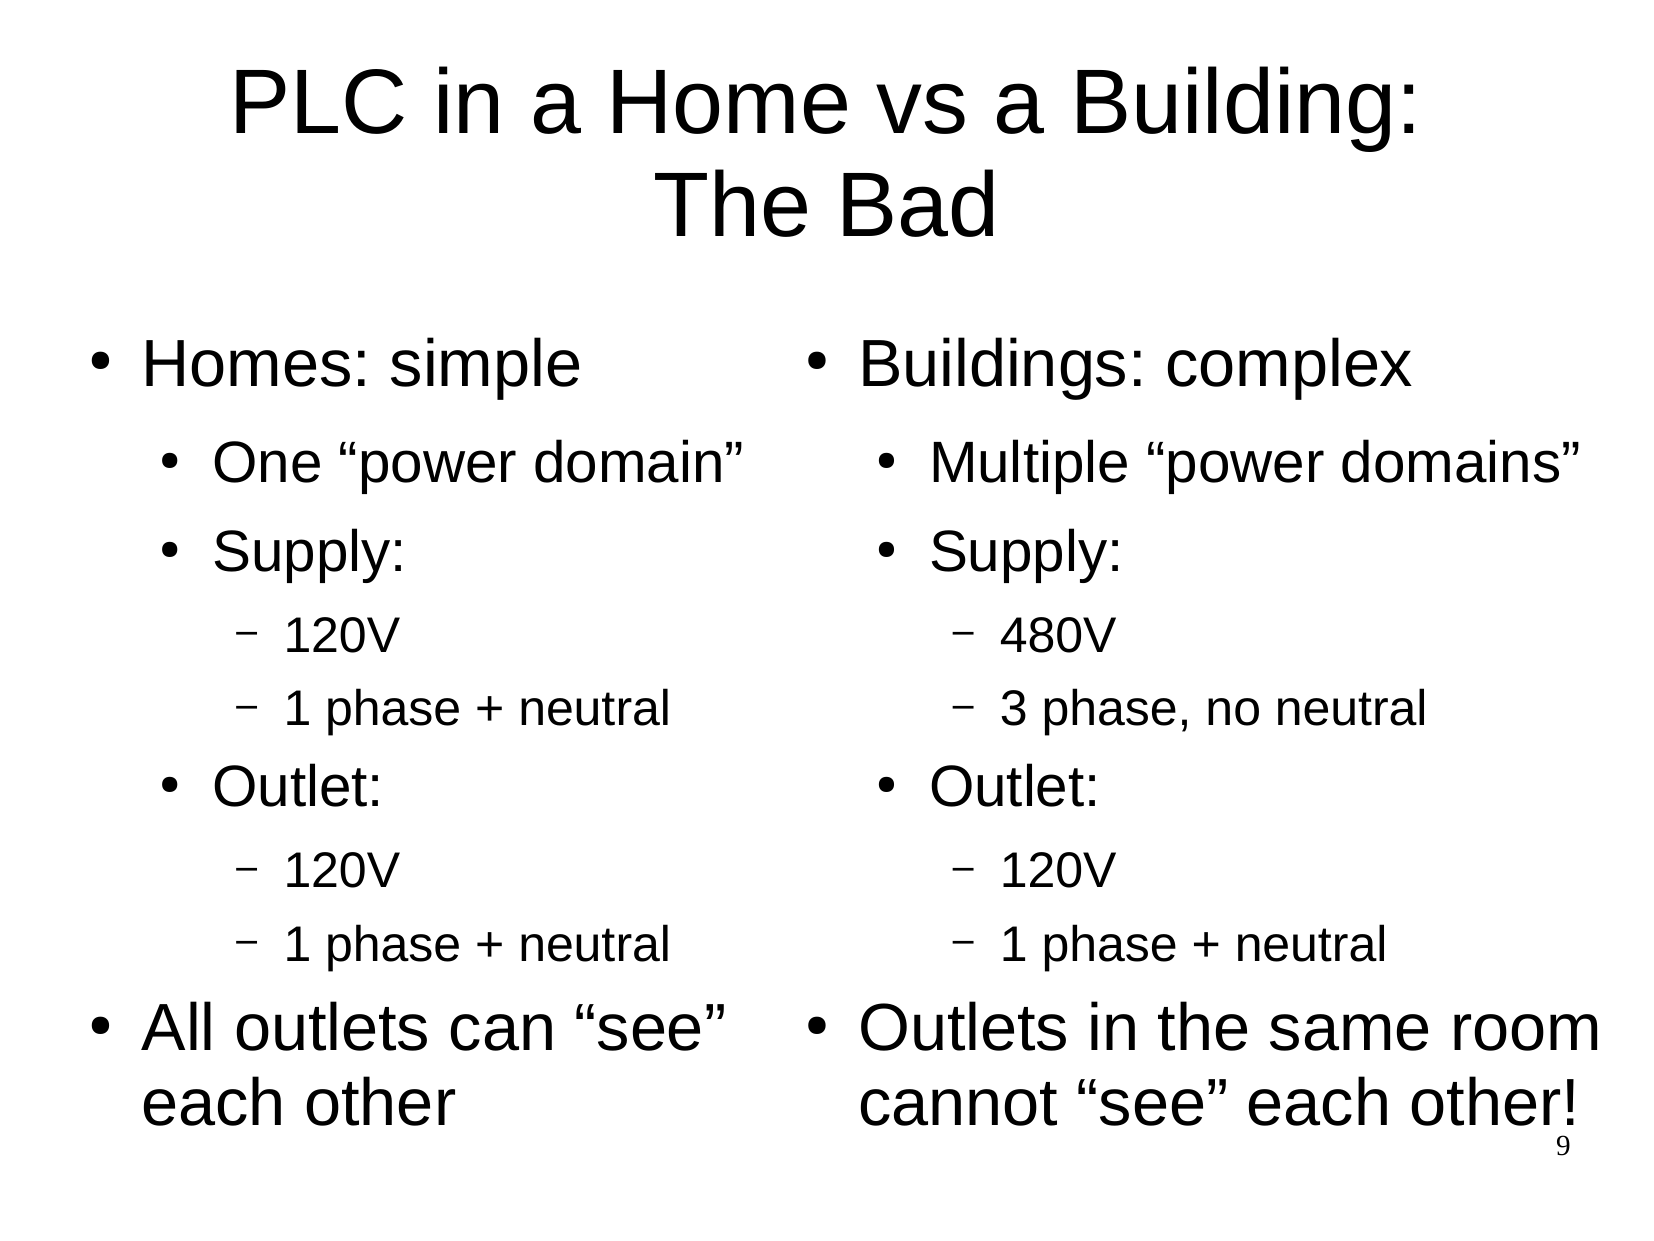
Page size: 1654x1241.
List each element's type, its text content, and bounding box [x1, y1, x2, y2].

list Buildings: complex Multiple “power domains” Supply: 480V 3 phase, no neutral Outlet: 120V 1 phase + neutral Outlets in the same room cannot “see” each other! [787, 325, 1613, 1145]
title PLC in a Home vs a Building: The Bad [82, 49, 1571, 257]
list Homes: simple One “power domain” Supply: 120V 1 phase + neutral Outlet: 120V 1 phase + neutral All outlets can “see” each other [70, 325, 787, 1145]
